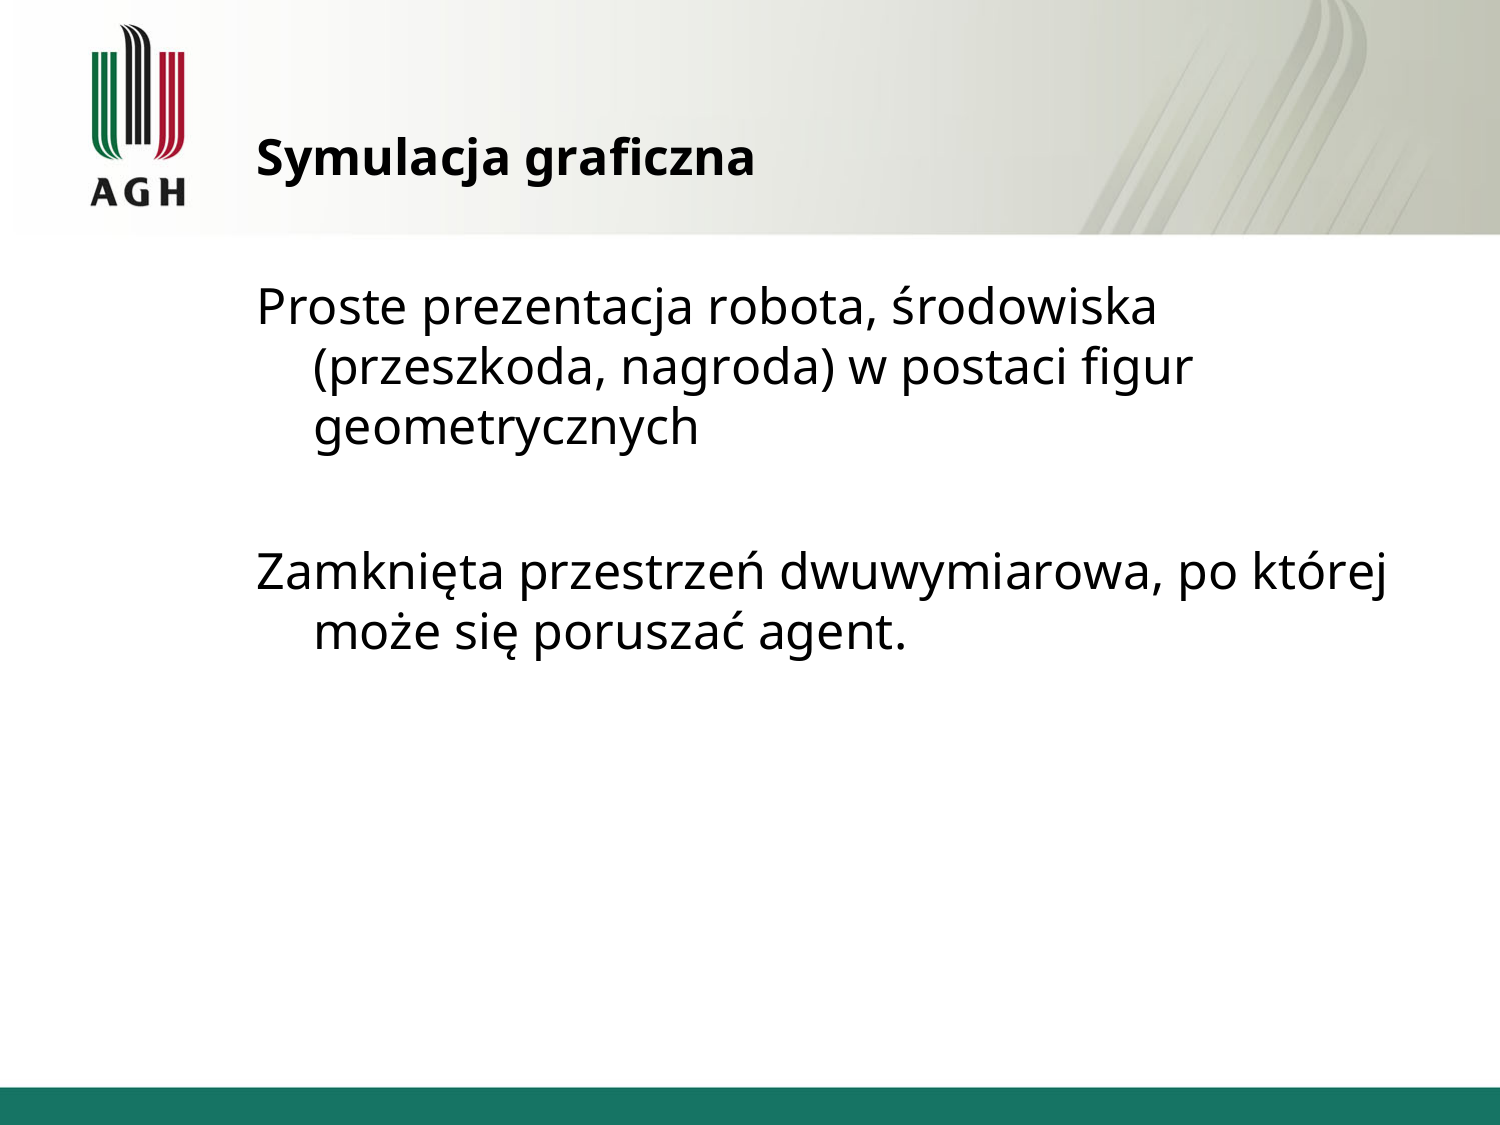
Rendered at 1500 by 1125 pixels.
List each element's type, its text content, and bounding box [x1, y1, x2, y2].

list Proste prezentacja robota, środowiska (przeszkoda, nagroda) w postaci figur geometrycznych Zamknięta przestrzeń dwuwymiarowa, po której może się poruszać agent. [242, 267, 1425, 1005]
picture [0, 0, 1500, 1125]
title Symulacja graficzna [242, 78, 1425, 233]
